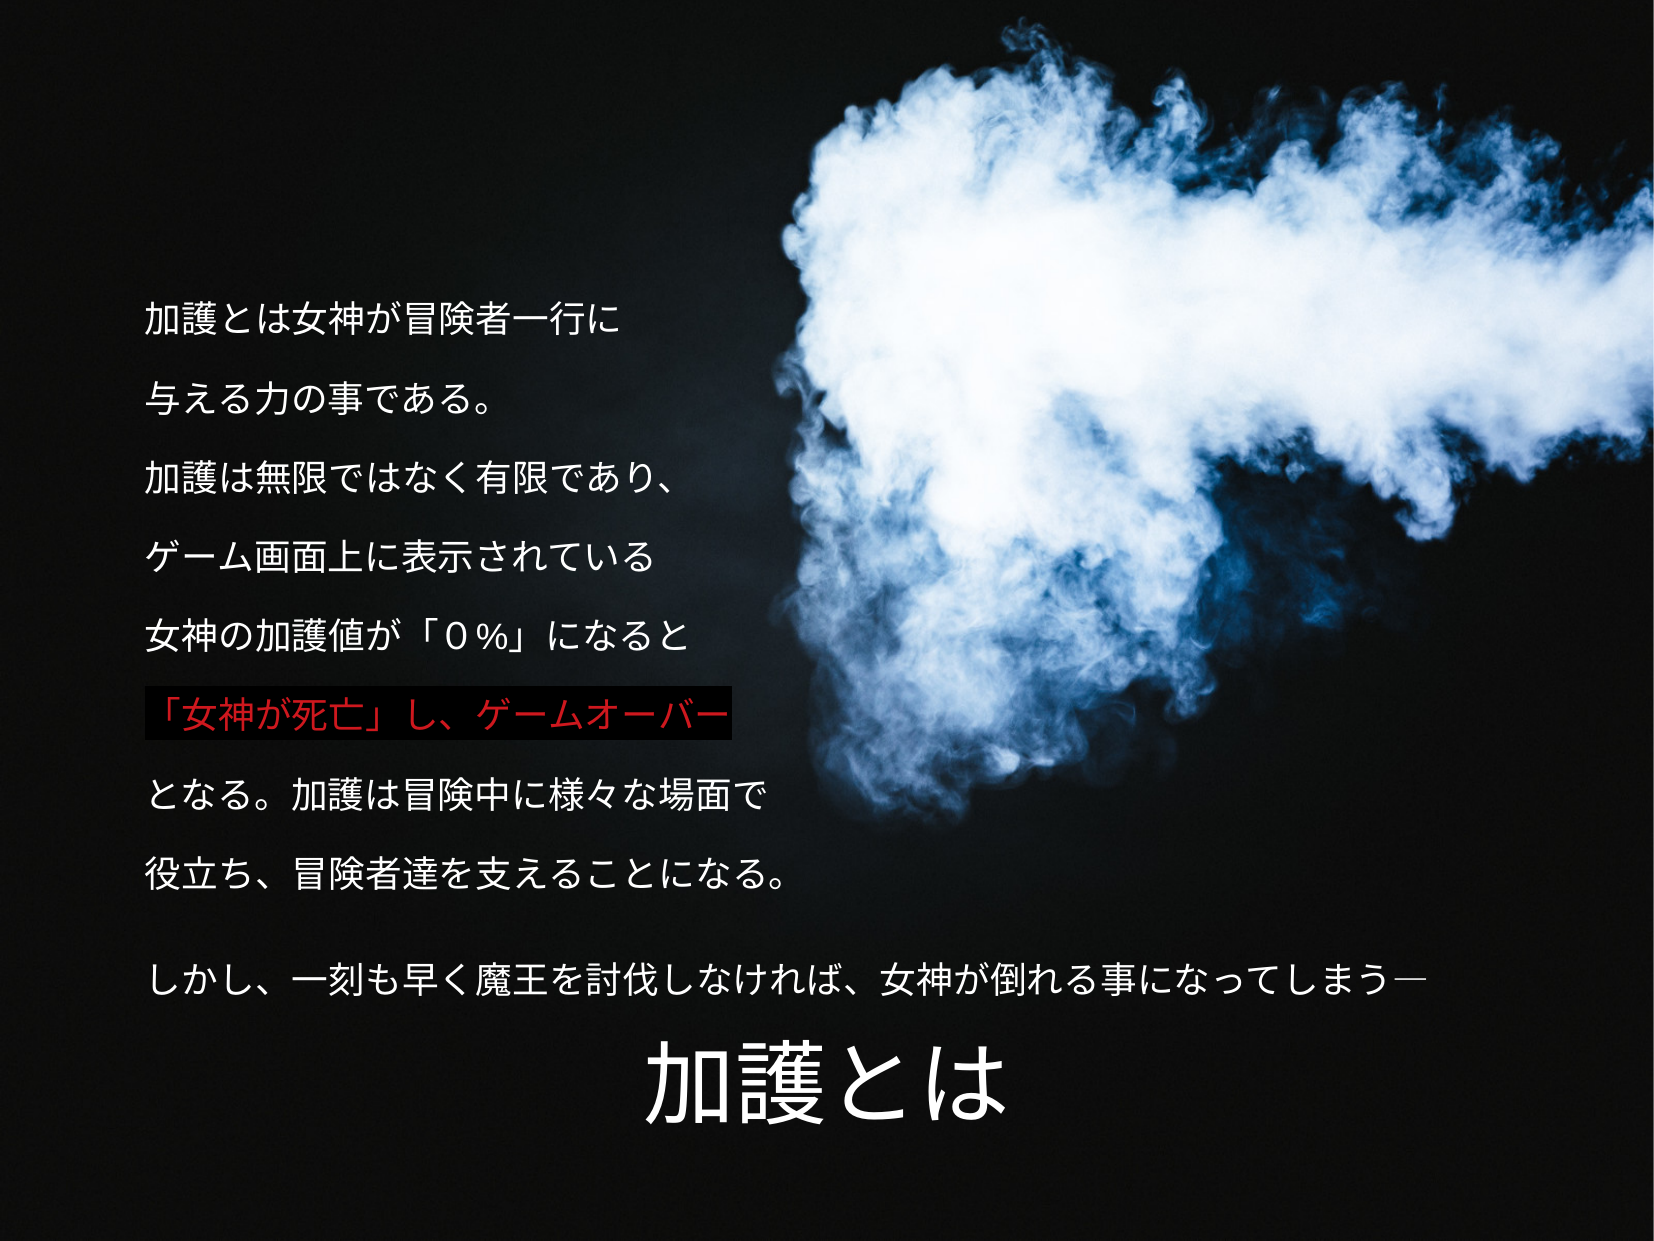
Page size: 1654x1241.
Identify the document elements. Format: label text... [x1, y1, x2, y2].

list 加護とは女神が冒険者一行に 与える力の事である。 加護は無限ではなく有限であり、 ゲーム画面上に表示されている 女神の加護値が「０%」になると 「女神が死亡」し、ゲームオーバー となる。加護は冒険中に様々な場面で 役立ち、冒険者達を支えることになる。 しかし、一刻も早く魔王を討伐しなければ、女神が倒れる事になってしまう― [82, 290, 1571, 1010]
picture [0, 0, 1654, 1241]
title 加護とは [82, 1010, 1571, 1182]
